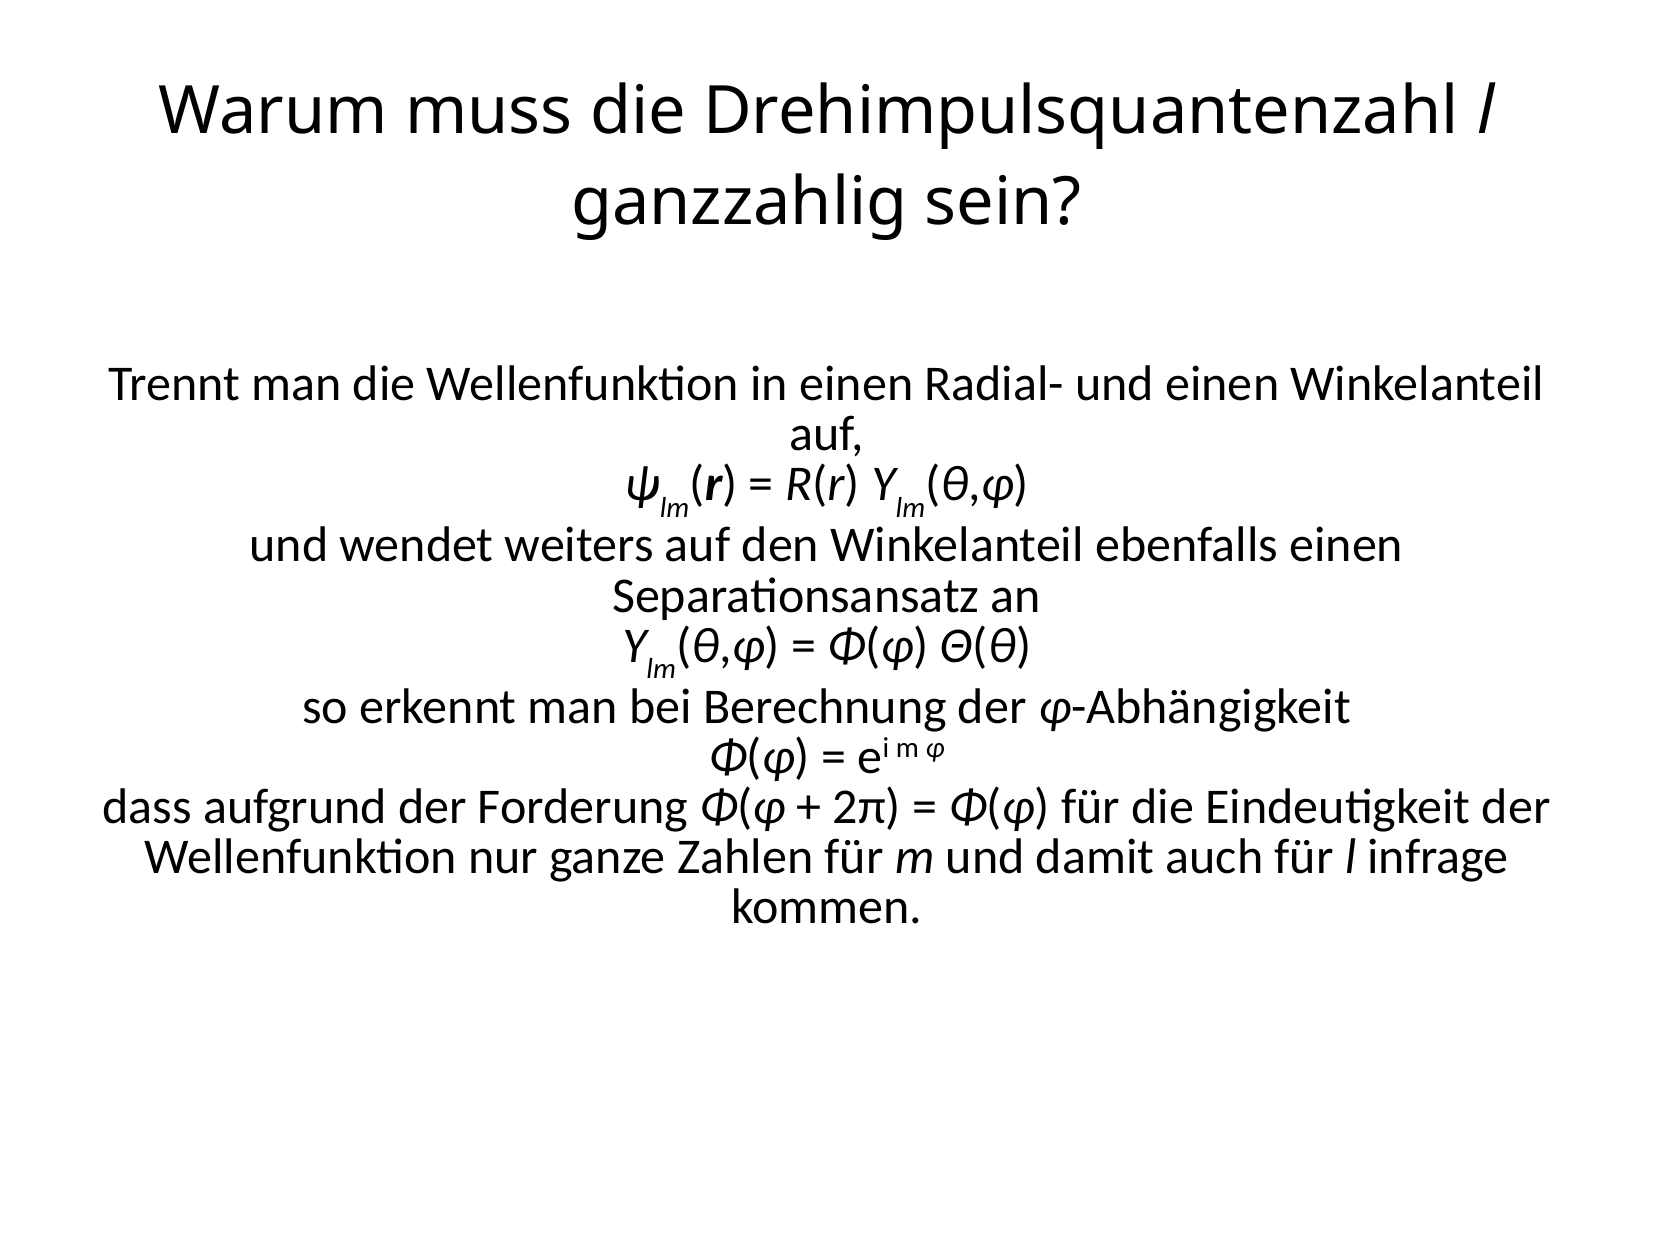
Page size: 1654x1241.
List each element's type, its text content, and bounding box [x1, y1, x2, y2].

title Warum muss die Drehimpulsquantenzahl l ganzzahlig sein? [82, 49, 1571, 257]
subtitle Trennt man die Wellenfunktion in einen Radial- und einen Winkelanteil auf, ψlm(r) = R(r) Ylm(θ,φ) und wendet weiters auf den Winkelanteil ebenfalls einen Separationsansatz an Ylm(θ,φ) = Φ(φ) Θ(θ) so erkennt man bei Berechnung der φ-Abhängigkeit Φ(φ) = ei m φ dass aufgrund der Forderung Φ(φ + 2π) = Φ(φ) für die Eindeutigkeit der Wellenfunktion nur ganze Zahlen für m und damit auch für l infrage kommen. [82, 290, 1571, 1010]
